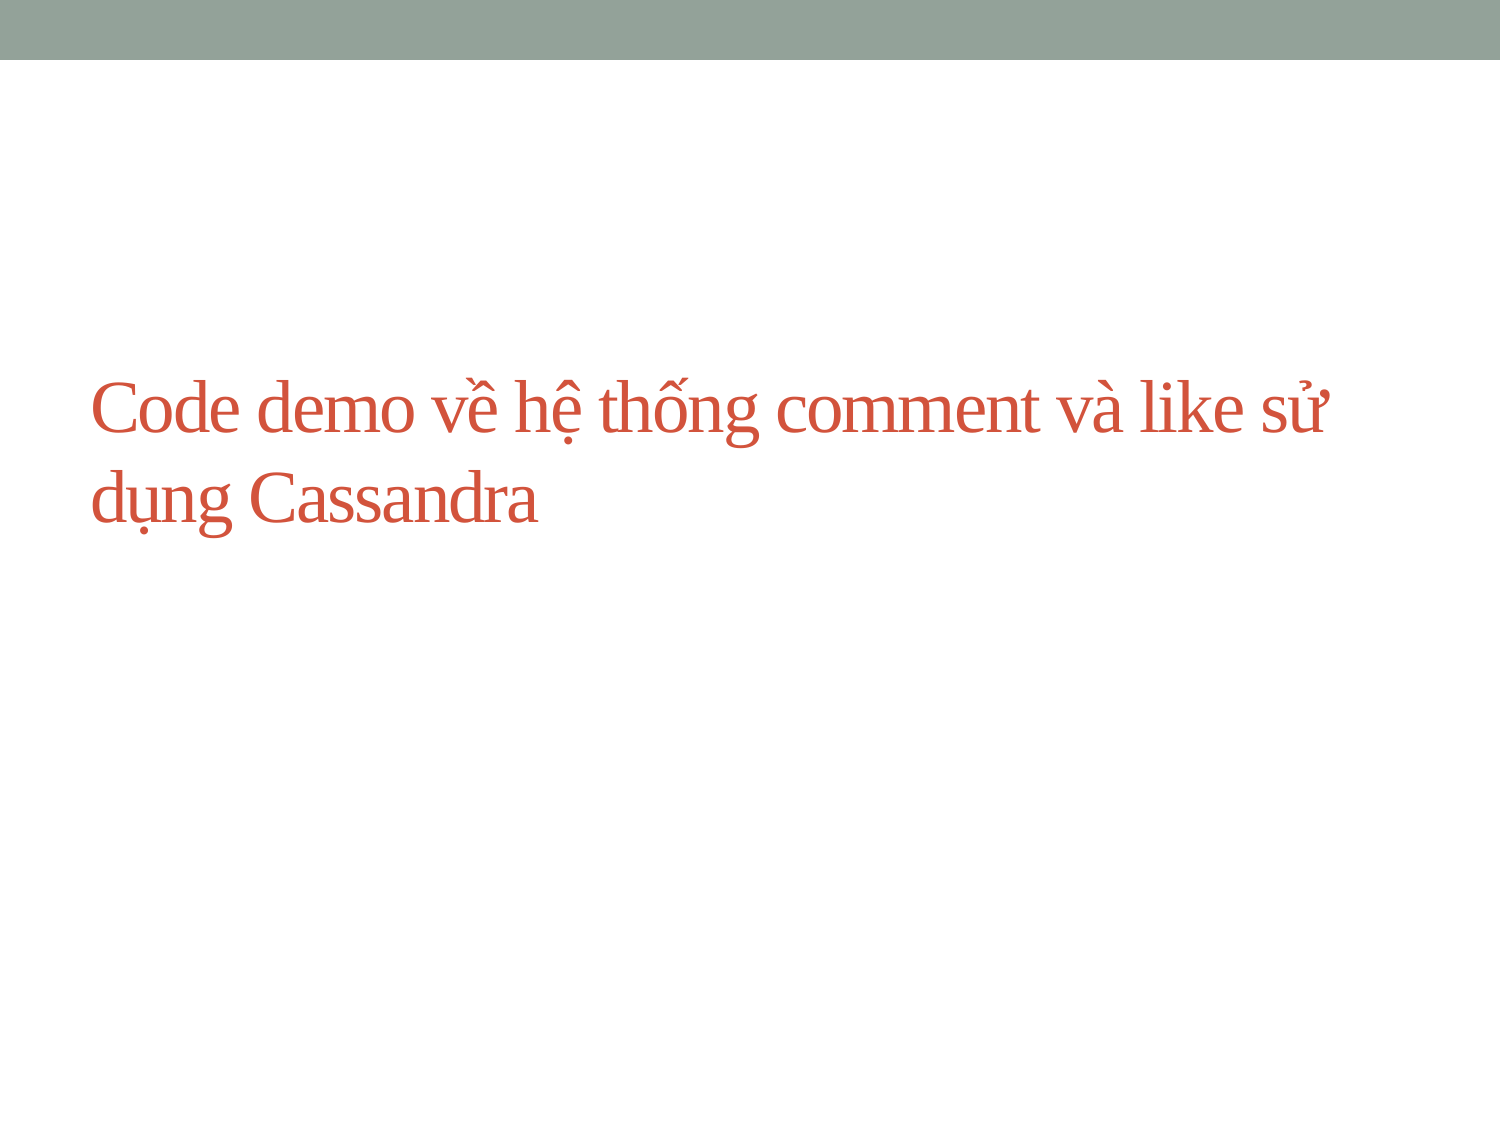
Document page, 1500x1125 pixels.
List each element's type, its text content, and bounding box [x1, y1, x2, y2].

title Code demo về hệ thống comment và like sử dụng Cassandra [75, 350, 1426, 513]
